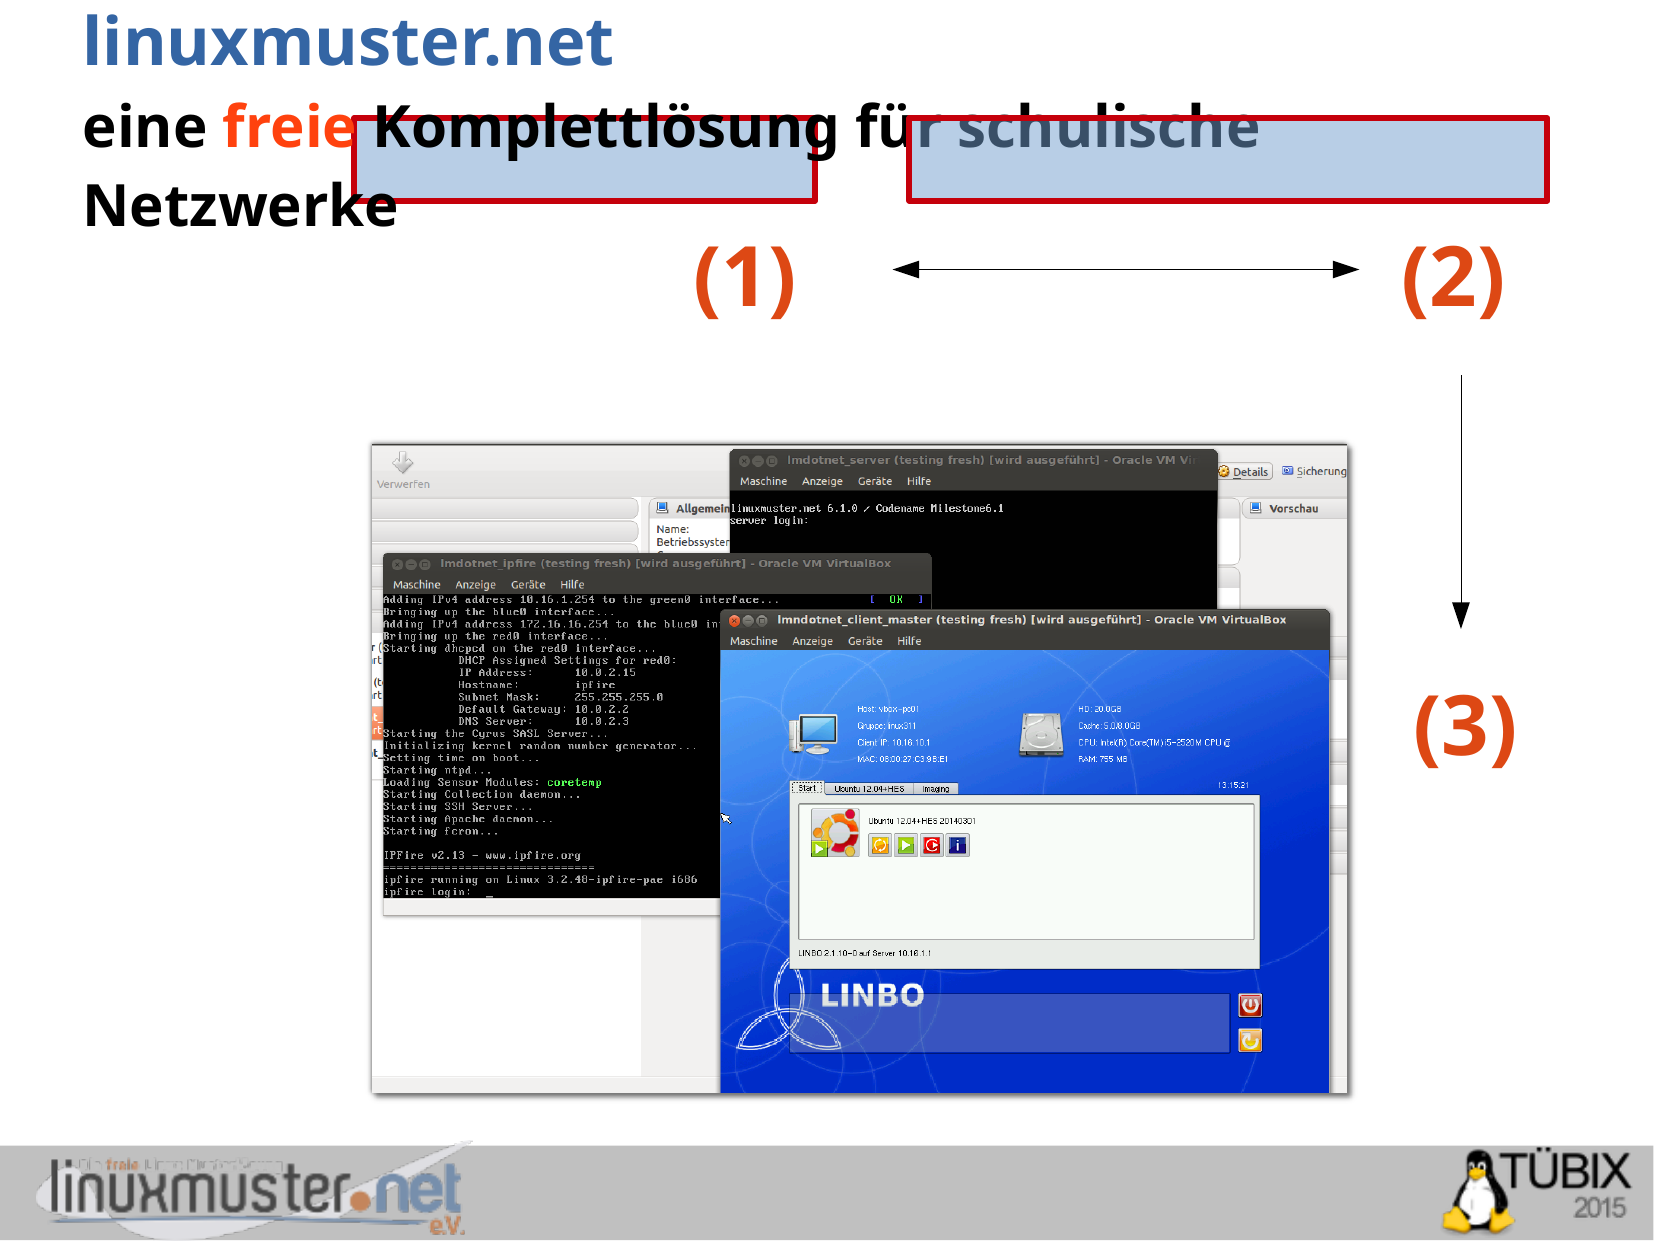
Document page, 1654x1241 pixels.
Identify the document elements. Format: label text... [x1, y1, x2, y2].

picture [36, 1140, 473, 1241]
picture [1440, 1146, 1642, 1238]
text_box (1) [678, 210, 815, 319]
title linuxmuster.net eine freie Komplettlösung für schulische Netzwerke [82, 48, 1571, 190]
picture [364, 436, 1359, 1105]
text_box (2) [1387, 210, 1524, 319]
text_box [909, 118, 1548, 201]
text_box (3) [1399, 659, 1536, 768]
text_box [354, 190, 815, 201]
